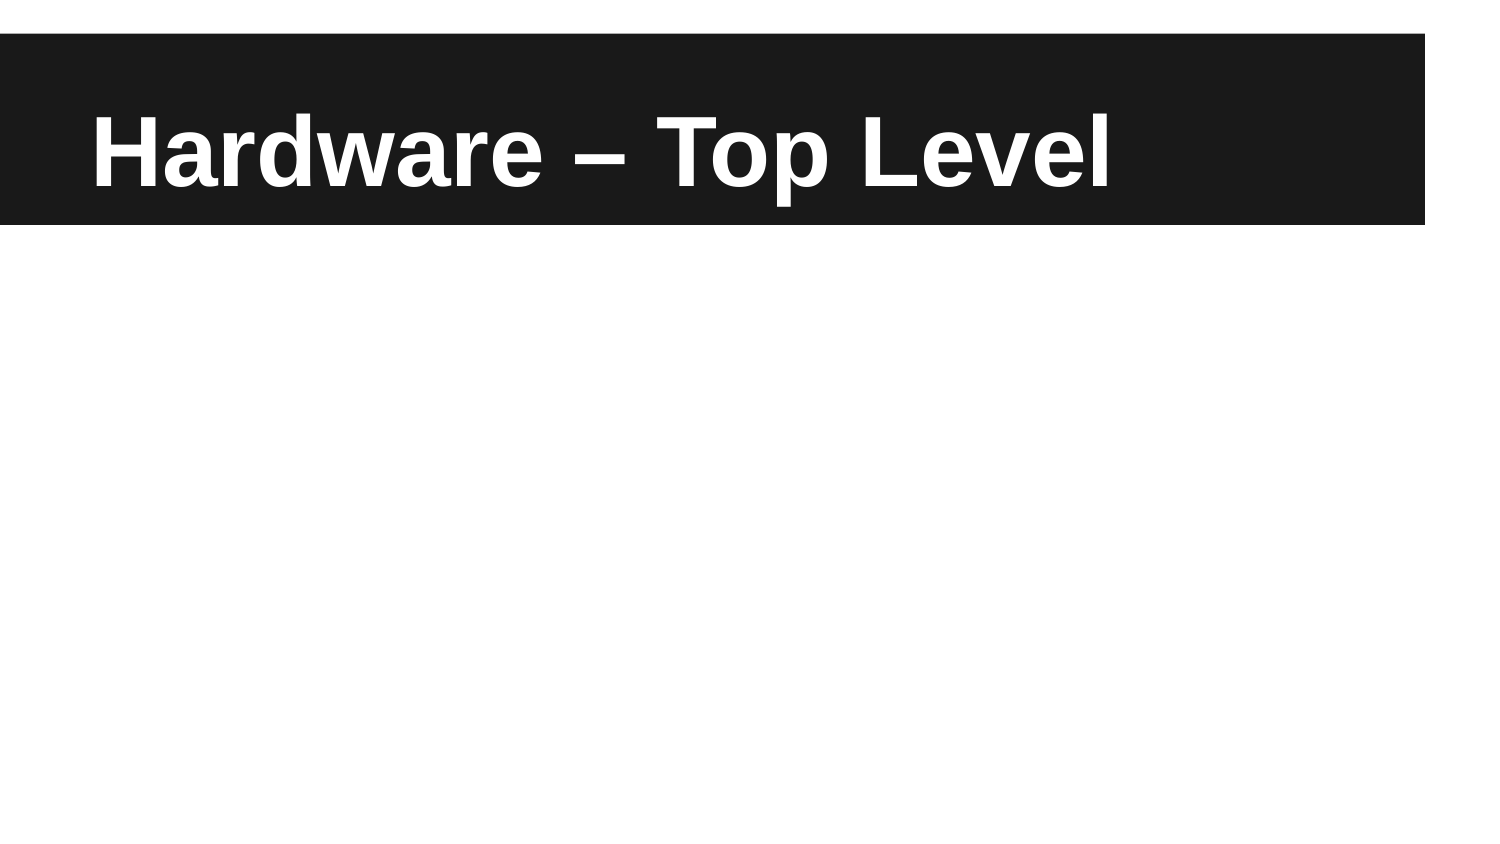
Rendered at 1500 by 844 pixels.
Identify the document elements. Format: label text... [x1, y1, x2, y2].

title Hardware – Top Level [75, 33, 1425, 221]
